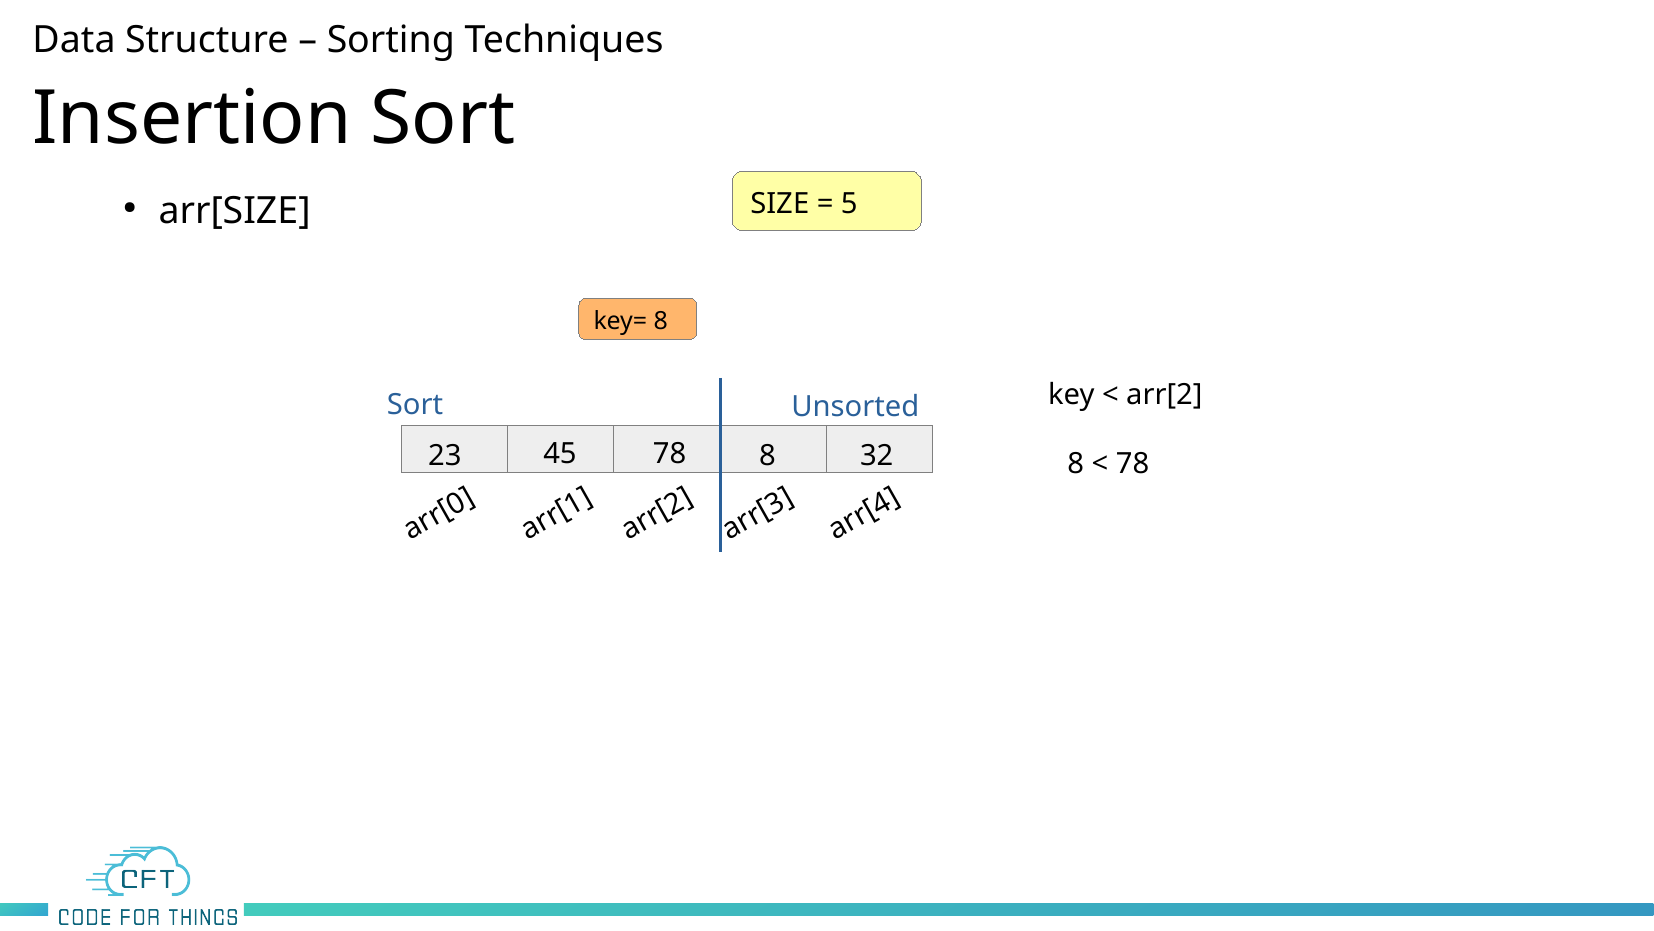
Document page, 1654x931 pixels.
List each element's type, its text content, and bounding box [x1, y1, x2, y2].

text_box key= 8 [578, 295, 698, 340]
text_box [732, 171, 922, 231]
text_box Unsorted [776, 377, 977, 437]
text_box arr[0] [377, 450, 519, 566]
text_box arr[2] [596, 475, 719, 566]
text_box [912, 437, 933, 473]
text_box [793, 437, 845, 473]
text_box arr[4] [806, 450, 957, 587]
text_box SIZE = 5 [735, 175, 916, 225]
text_box arr[3] [696, 450, 839, 566]
text_box 8 < 78 [1045, 435, 1204, 485]
title Data Structure – Sorting Techniques Insertion Sort [32, 12, 1184, 166]
text_box arr[SIZE] [108, 176, 353, 243]
text_box 78 [638, 425, 719, 475]
text_box key < arr[2] [1033, 365, 1241, 415]
text_box arr[2] [722, 475, 733, 499]
text_box Sort [372, 375, 479, 425]
text_box 8 [744, 427, 793, 477]
text_box 32 [845, 437, 912, 477]
text_box [614, 425, 638, 473]
text_box arr[1] [495, 461, 632, 587]
text_box [401, 425, 528, 473]
text_box 45 [528, 425, 614, 475]
picture [59, 846, 237, 925]
text_box [724, 425, 776, 473]
text_box 23 [413, 427, 481, 477]
